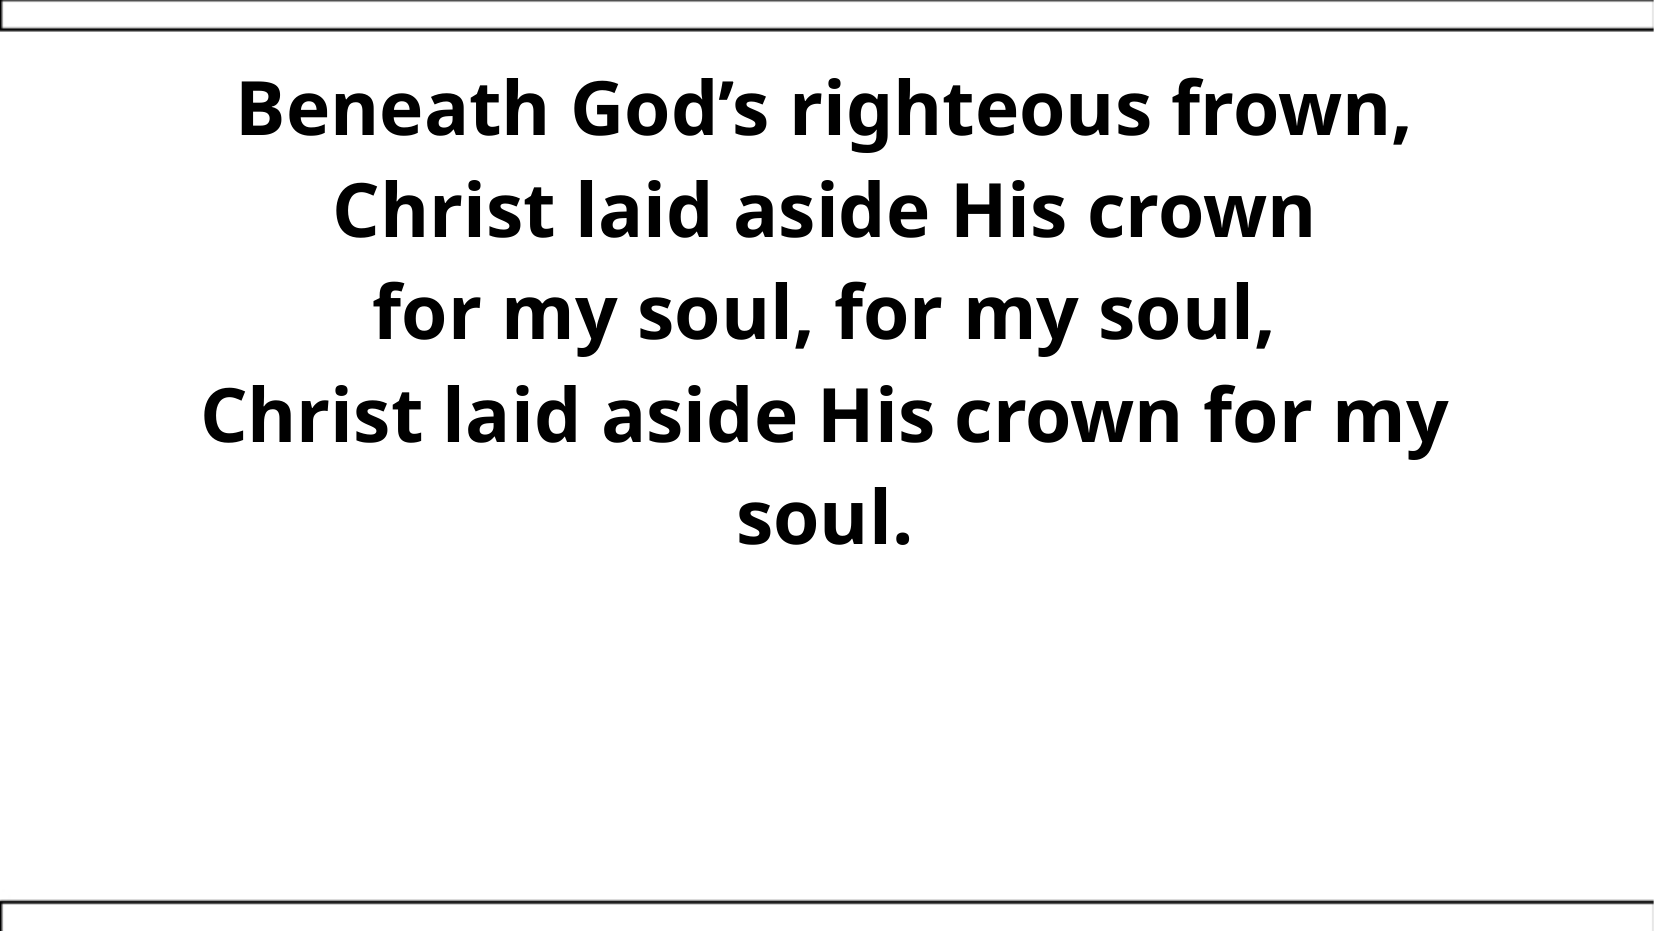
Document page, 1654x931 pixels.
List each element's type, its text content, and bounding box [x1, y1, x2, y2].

text_box Beneath God’s righteous frown, Christ laid aside His crown for my soul, for my soul, Christ laid aside His crown for my soul. [90, 47, 1561, 468]
picture [0, 0, 1654, 931]
